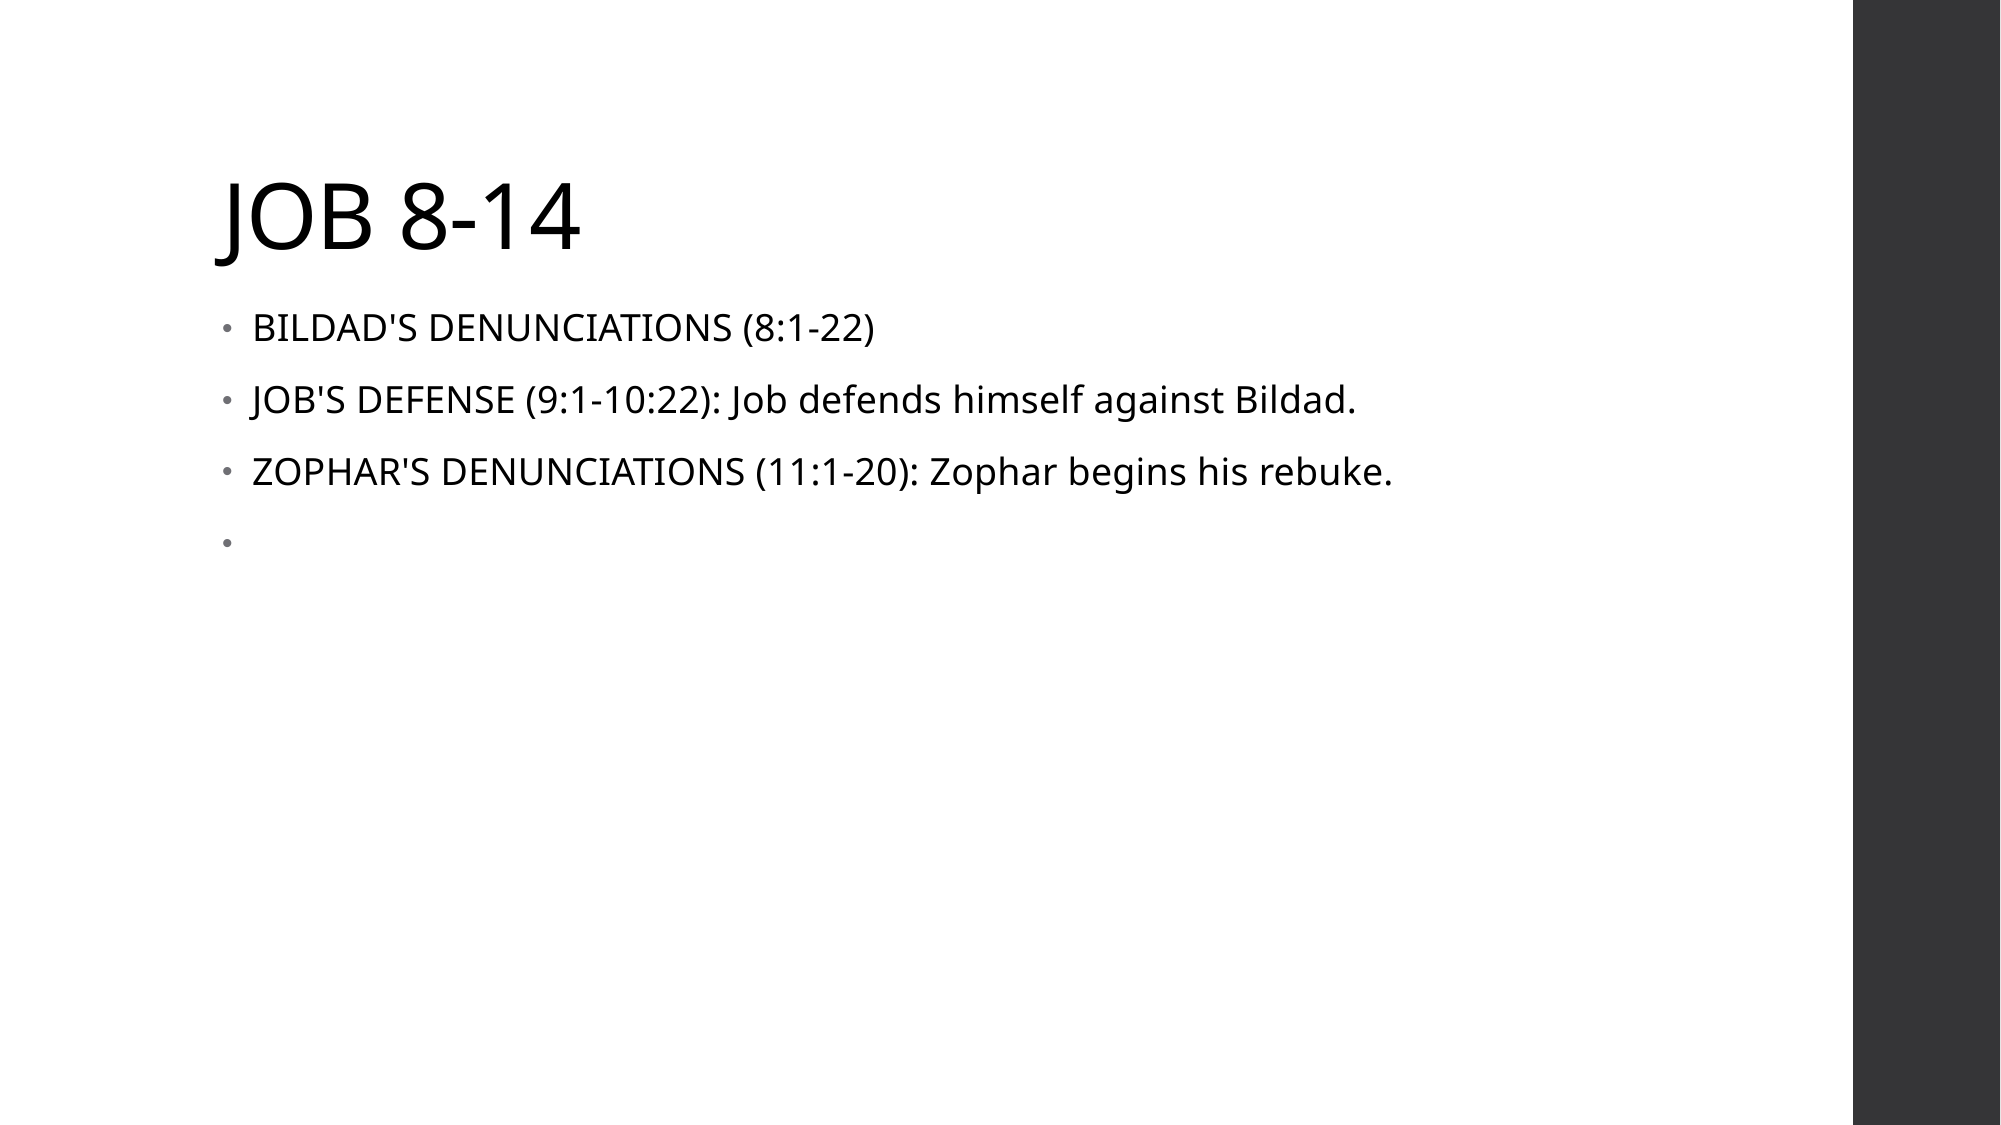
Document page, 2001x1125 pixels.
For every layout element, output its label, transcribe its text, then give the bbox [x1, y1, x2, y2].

title JOB 8-14 [206, 60, 1797, 278]
list BILDAD'S DENUNCIATIONS (8:1-22) JOB'S DEFENSE (9:1-10:22): Job defends himself against Bildad. ZOPHAR'S DENUNCIATIONS (11:1-20): Zophar begins his rebuke. [206, 299, 1617, 1014]
